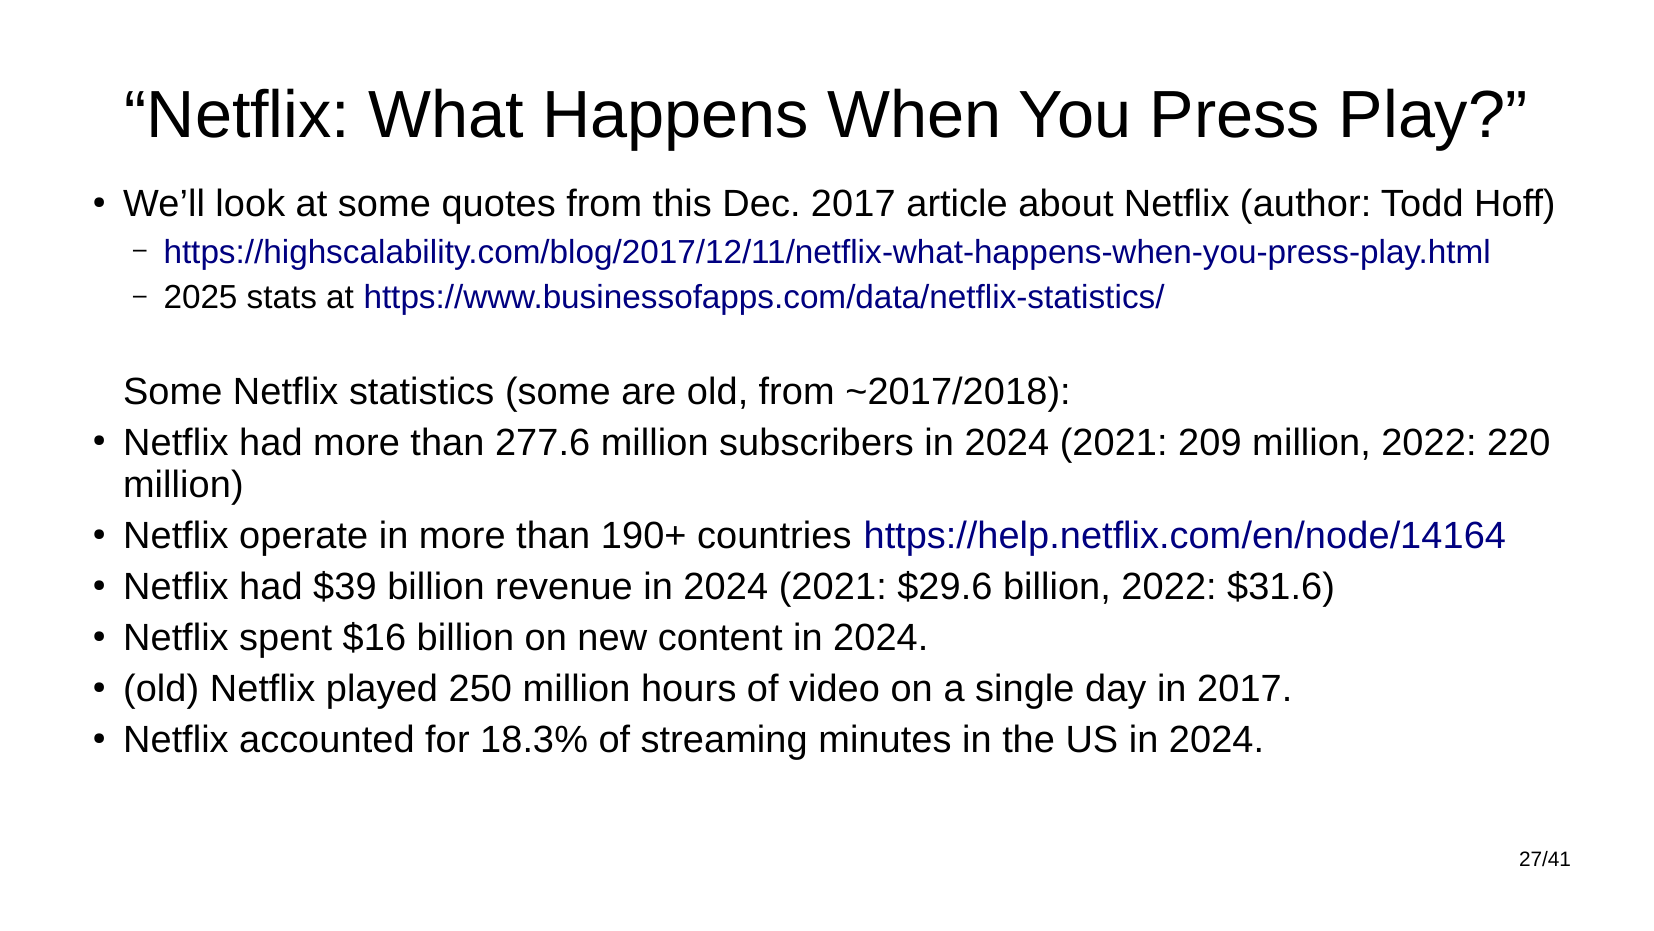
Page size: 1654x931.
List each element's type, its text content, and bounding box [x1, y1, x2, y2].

title “Netflix: What Happens When You Press Play?” [82, 37, 1571, 182]
list We’ll look at some quotes from this Dec. 2017 article about Netflix (author: Todd Hoff) https://highscalability.com/blog/2017/12/11/netflix-what-happens-when-you-press-play.html 2025 stats at https://www.businessofapps.com/data/netflix-statistics/ Some Netflix statistics (some are old, from ~2017/2018): Netflix had more than 277.6 million subscribers in 2024 (2021: 209 million, 2022: 220 million) Netflix operate in more than 190+ countries https://help.netflix.com/en/node/14164 Netflix had $39 billion revenue in 2024 (2021: $29.6 billion, 2022: $31.6) Netflix spent $16 billion on new content in 2024. (old) Netflix played 250 million hours of video on a single day in 2017. Netflix accounted for 18.3% of streaming minutes in the US in 2024. [82, 182, 1571, 807]
